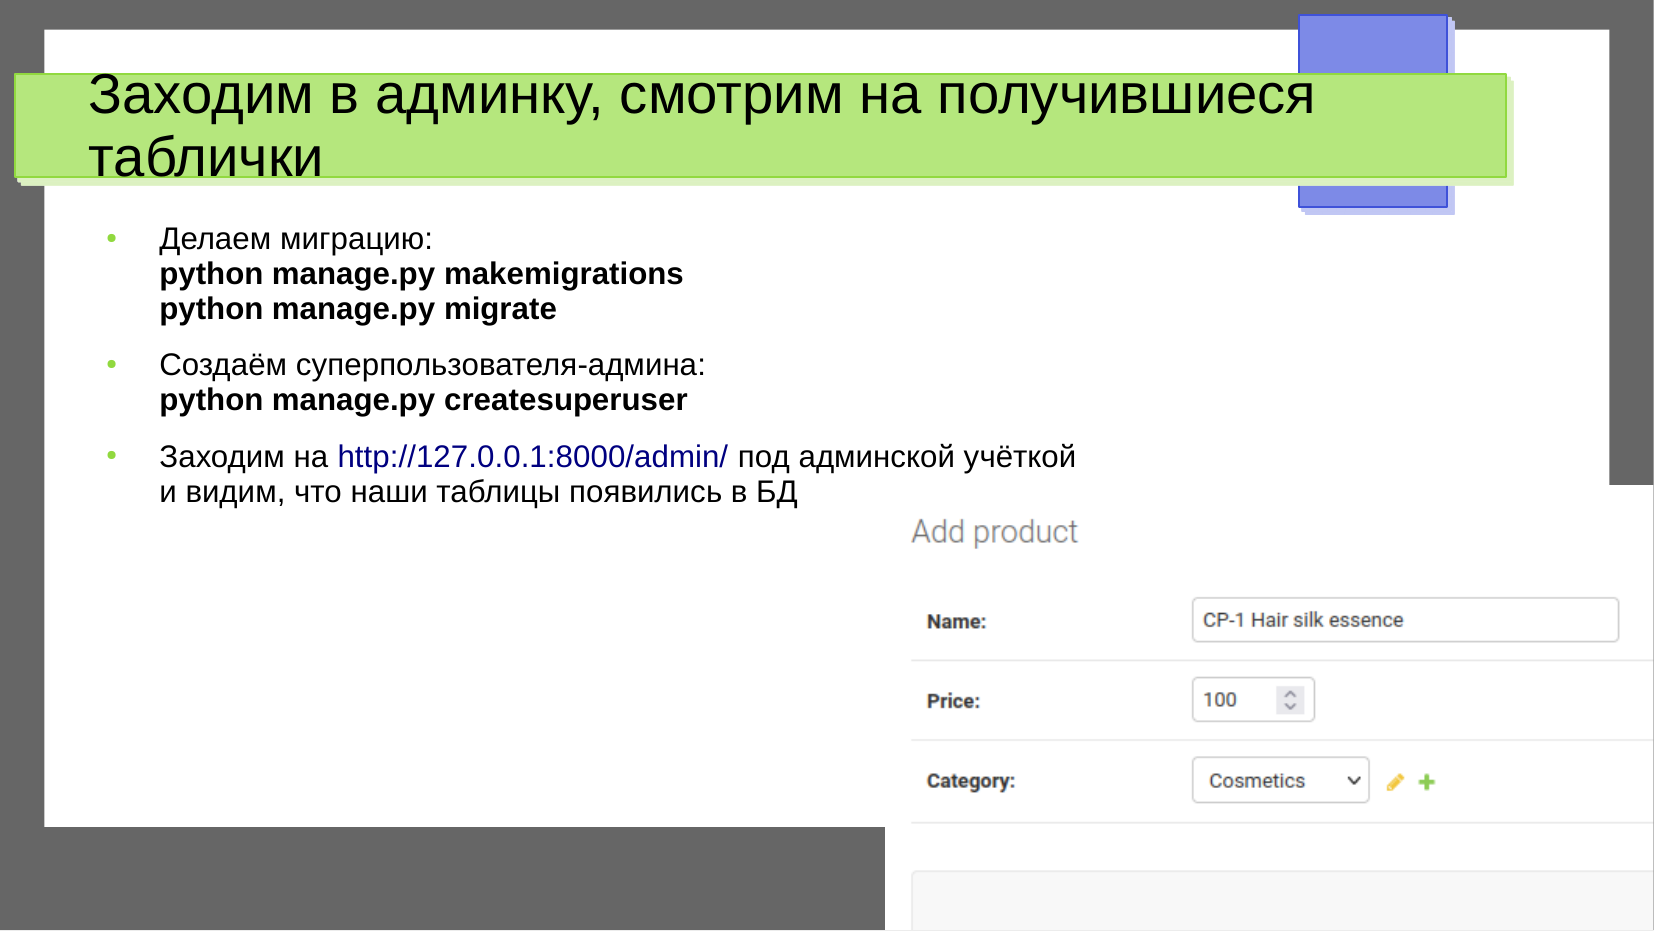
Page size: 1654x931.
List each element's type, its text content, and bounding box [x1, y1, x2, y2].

list Делаем миграцию: python manage.py makemigrations python manage.py migrate Создаём суперпользователя-админа: python manage.py createsuperuser Заходим на http://127.0.0.1:8000/admin/ под админской учёткой и видим, что наши таблицы появились в БД [88, 221, 1565, 813]
title Заходим в админку, смотрим на получившиеся таблички [88, 62, 1506, 189]
picture [885, 485, 1654, 930]
